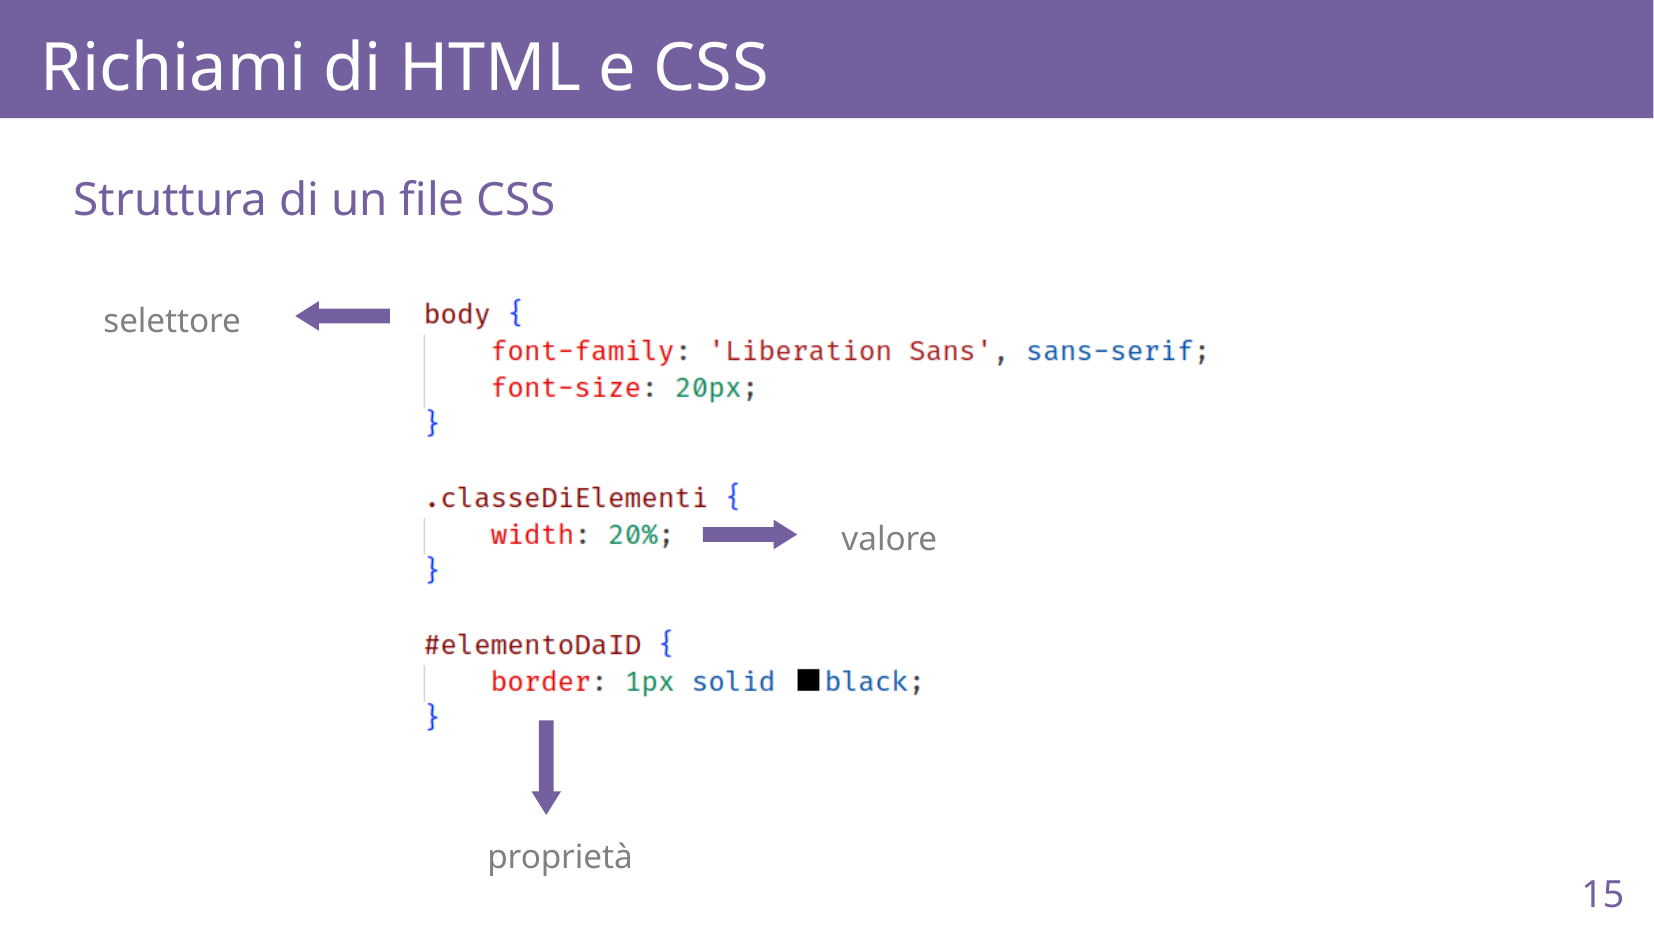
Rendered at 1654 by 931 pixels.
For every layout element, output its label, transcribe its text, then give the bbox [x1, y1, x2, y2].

picture [413, 295, 1241, 755]
text_box <numero> [1513, 860, 1654, 931]
text_box selettore [88, 289, 266, 350]
text_box [702, 519, 798, 550]
text_box [295, 301, 390, 331]
text_box Struttura di un file CSS [59, 158, 1107, 229]
text_box valore [826, 507, 1004, 568]
text_box Richiami di HTML e CSS [25, 11, 666, 107]
text_box [531, 720, 562, 815]
text_box [0, 0, 1654, 119]
text_box proprietà [472, 825, 650, 886]
